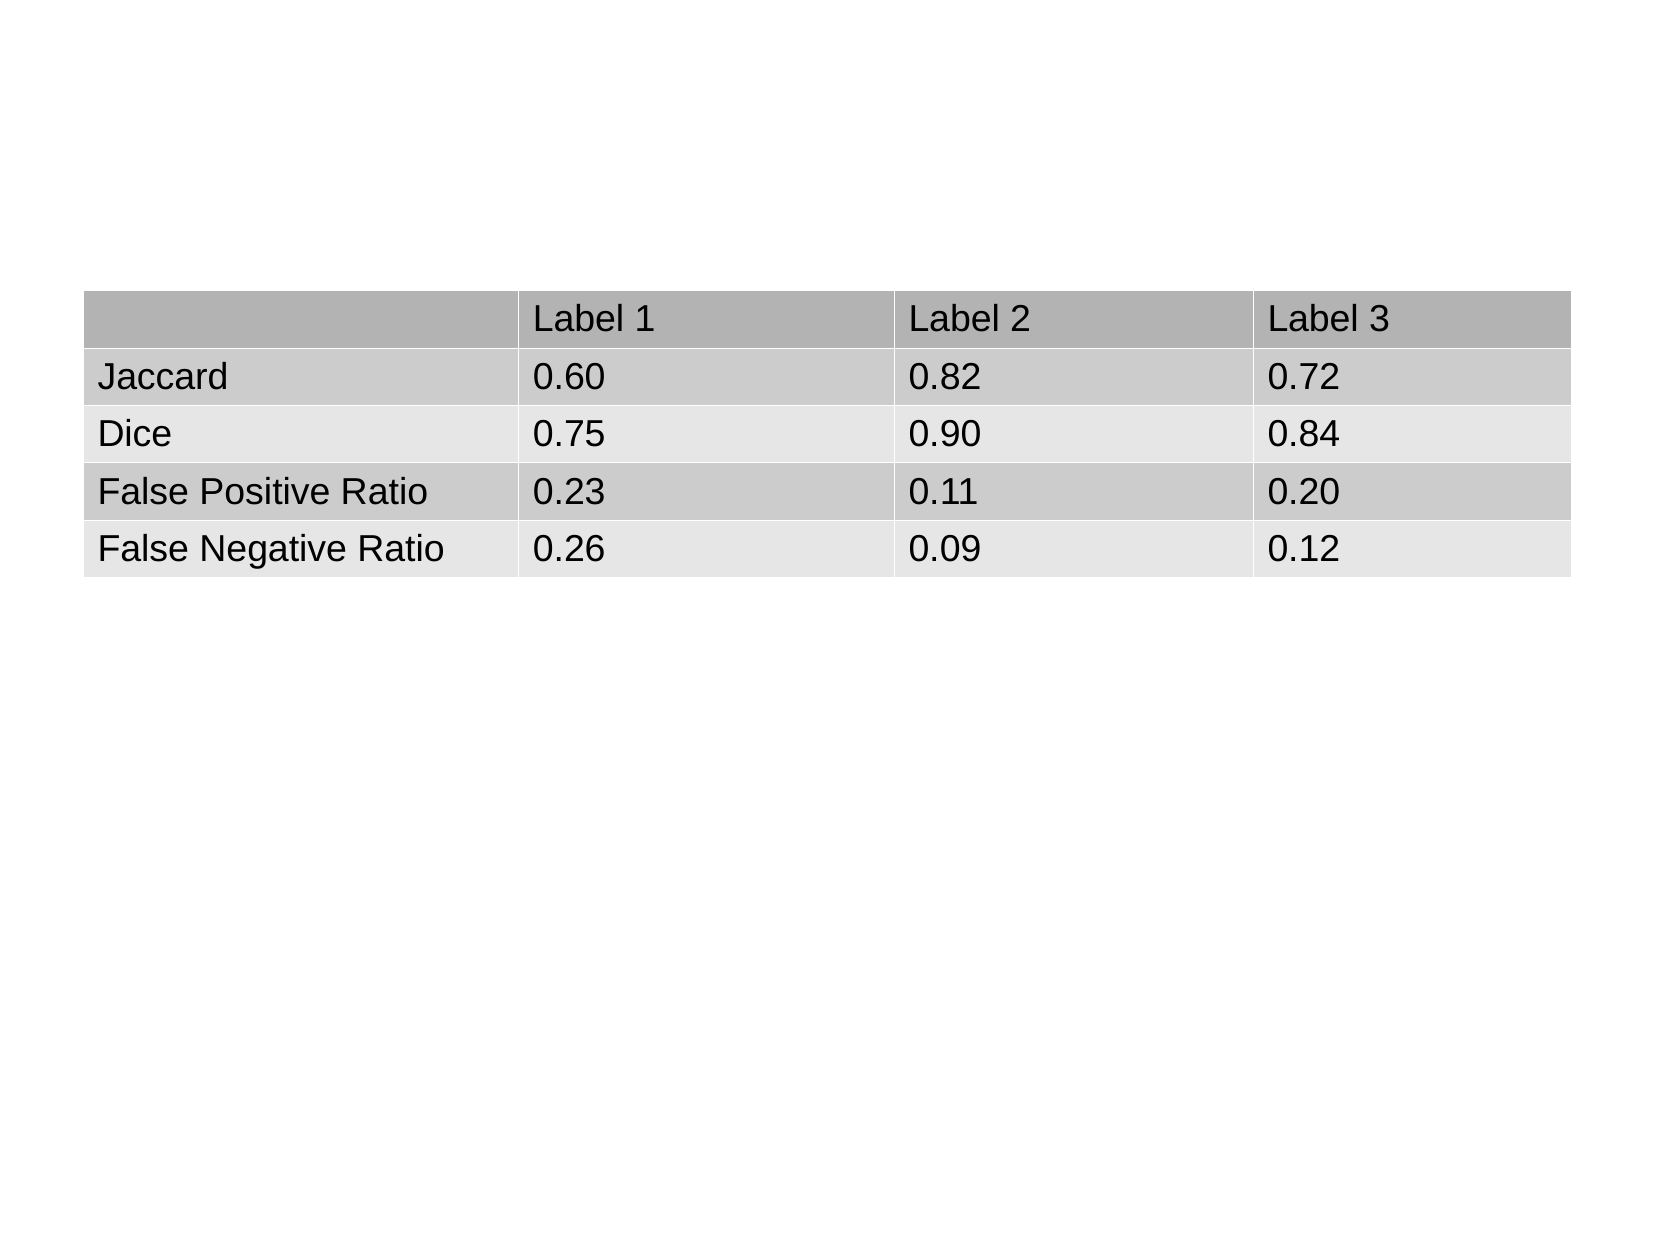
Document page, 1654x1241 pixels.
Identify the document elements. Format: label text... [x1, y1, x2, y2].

table_cell 0.11 [895, 463, 1253, 520]
table_cell 0.90 [895, 406, 1253, 462]
table_header Label 3 [1254, 291, 1571, 348]
table_header [84, 291, 518, 348]
table_cell 0.26 [519, 521, 894, 577]
table_cell 0.72 [1254, 349, 1571, 405]
table_cell False Negative Ratio [84, 521, 518, 577]
table_cell Jaccard [84, 349, 518, 405]
table_cell 0.09 [895, 521, 1253, 577]
table_header Label 2 [895, 291, 1253, 348]
table_cell 0.82 [895, 349, 1253, 405]
table_cell 0.60 [519, 349, 894, 405]
table_header Label 1 [519, 291, 894, 348]
table_cell Dice [84, 406, 518, 462]
table_cell 0.84 [1254, 406, 1571, 462]
table_cell 0.12 [1254, 521, 1571, 577]
table_cell False Positive Ratio [84, 463, 518, 520]
table_cell 0.20 [1254, 463, 1571, 520]
table_cell 0.75 [519, 406, 894, 462]
table_cell 0.23 [519, 463, 894, 520]
